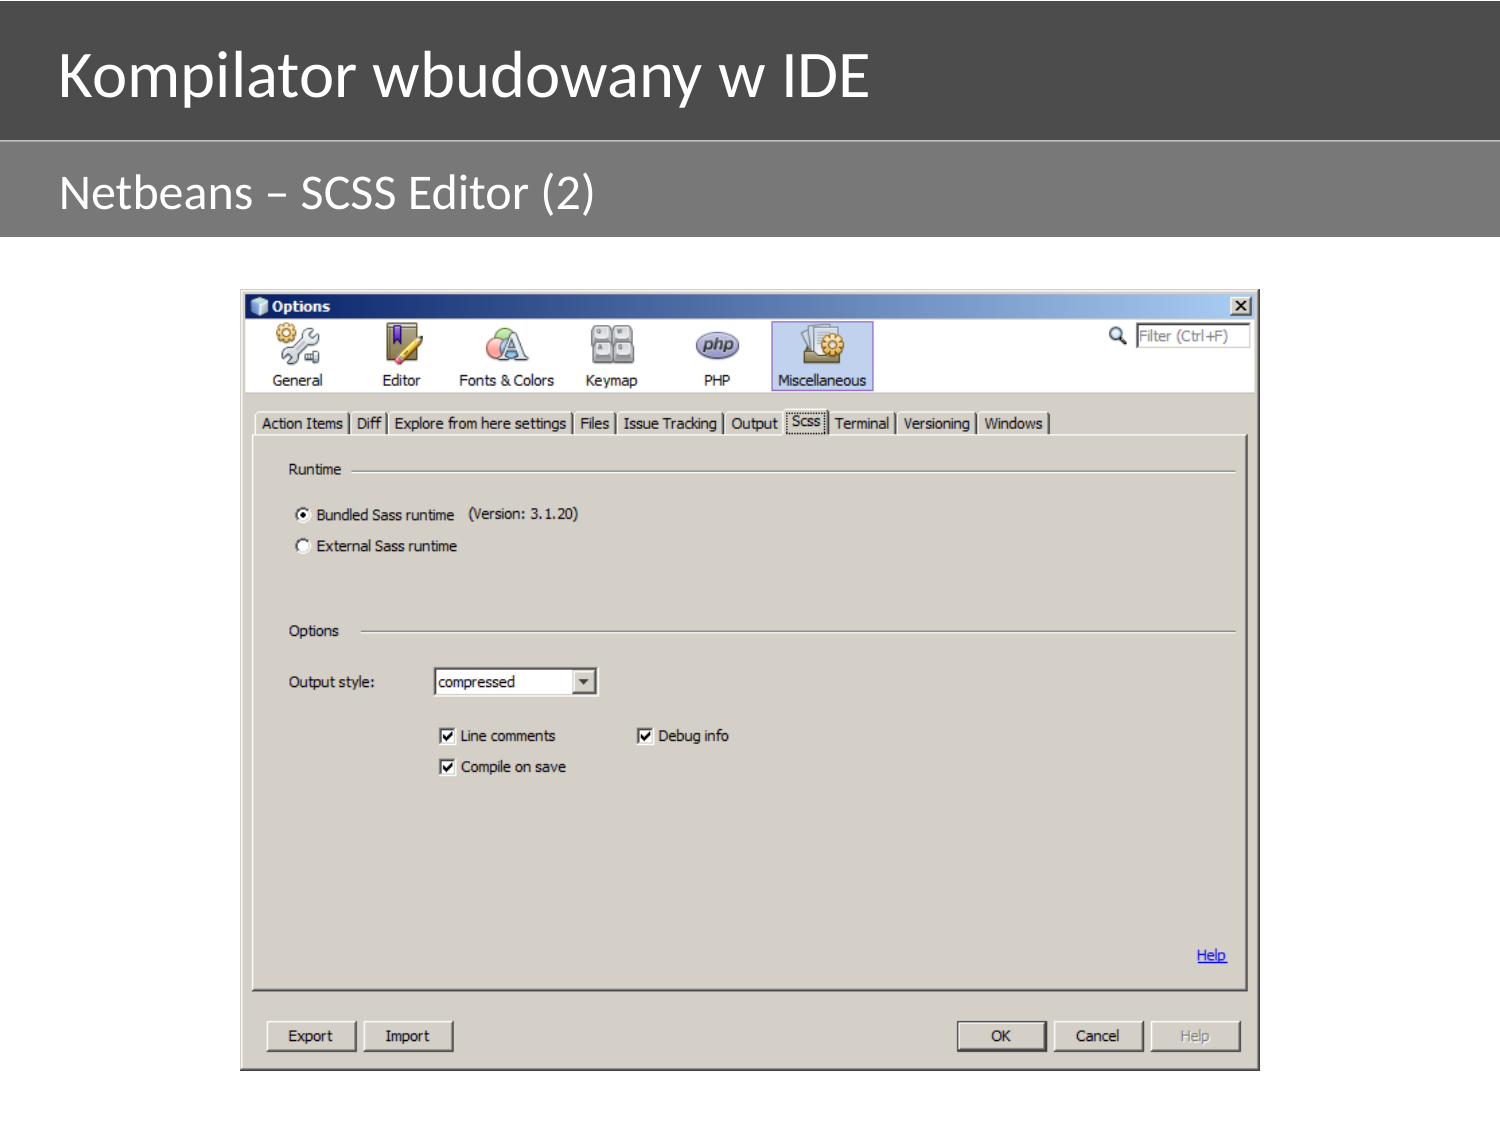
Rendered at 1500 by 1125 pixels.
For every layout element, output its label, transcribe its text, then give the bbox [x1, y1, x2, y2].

text_box Netbeans – SCSS Editor (2) [0, 141, 1500, 237]
text_box Kompilator wbudowany w IDE [0, 1, 1500, 140]
picture [240, 289, 1260, 1071]
